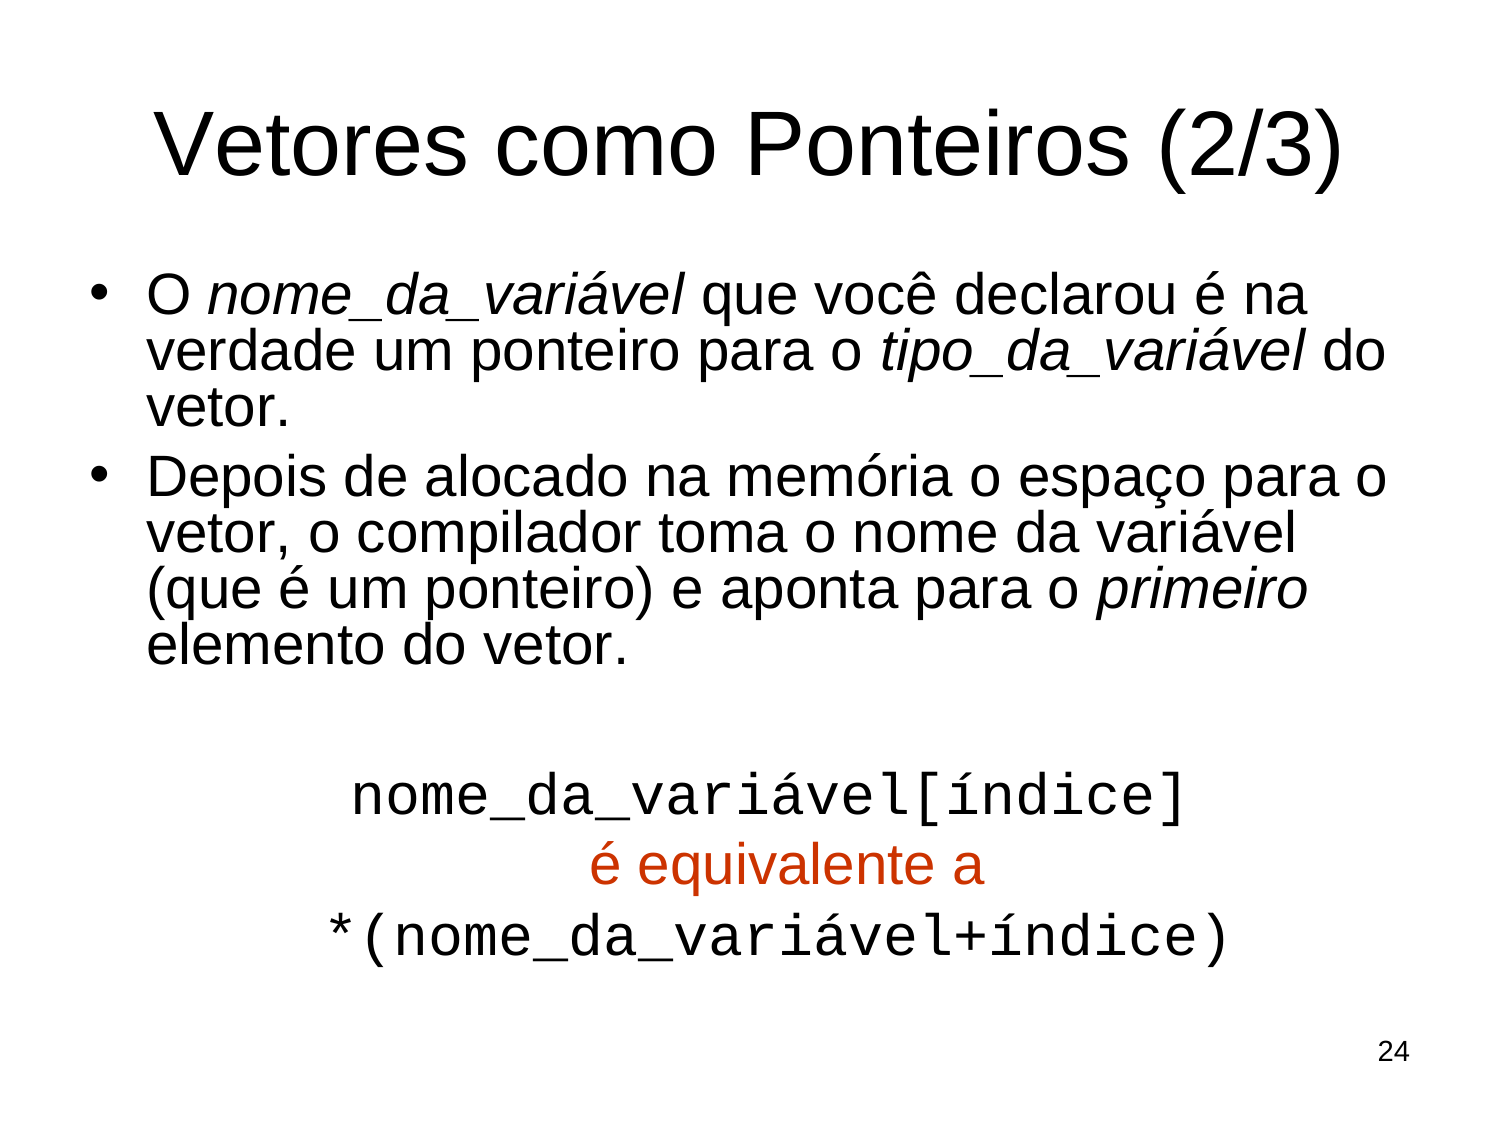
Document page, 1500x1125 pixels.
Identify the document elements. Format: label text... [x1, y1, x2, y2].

title Vetores como Ponteiros (2/3) [75, 45, 1426, 233]
list O nome_da_variável que você declarou é na verdade um ponteiro para o tipo_da_variável do vetor. Depois de alocado na memória o espaço para o vetor, o compilador toma o nome da variável (que é um ponteiro) e aponta para o primeiro elemento do vetor. nome_da_variável[índice] é equivalente a *(nome_da_variável+índice) [75, 262, 1426, 1005]
